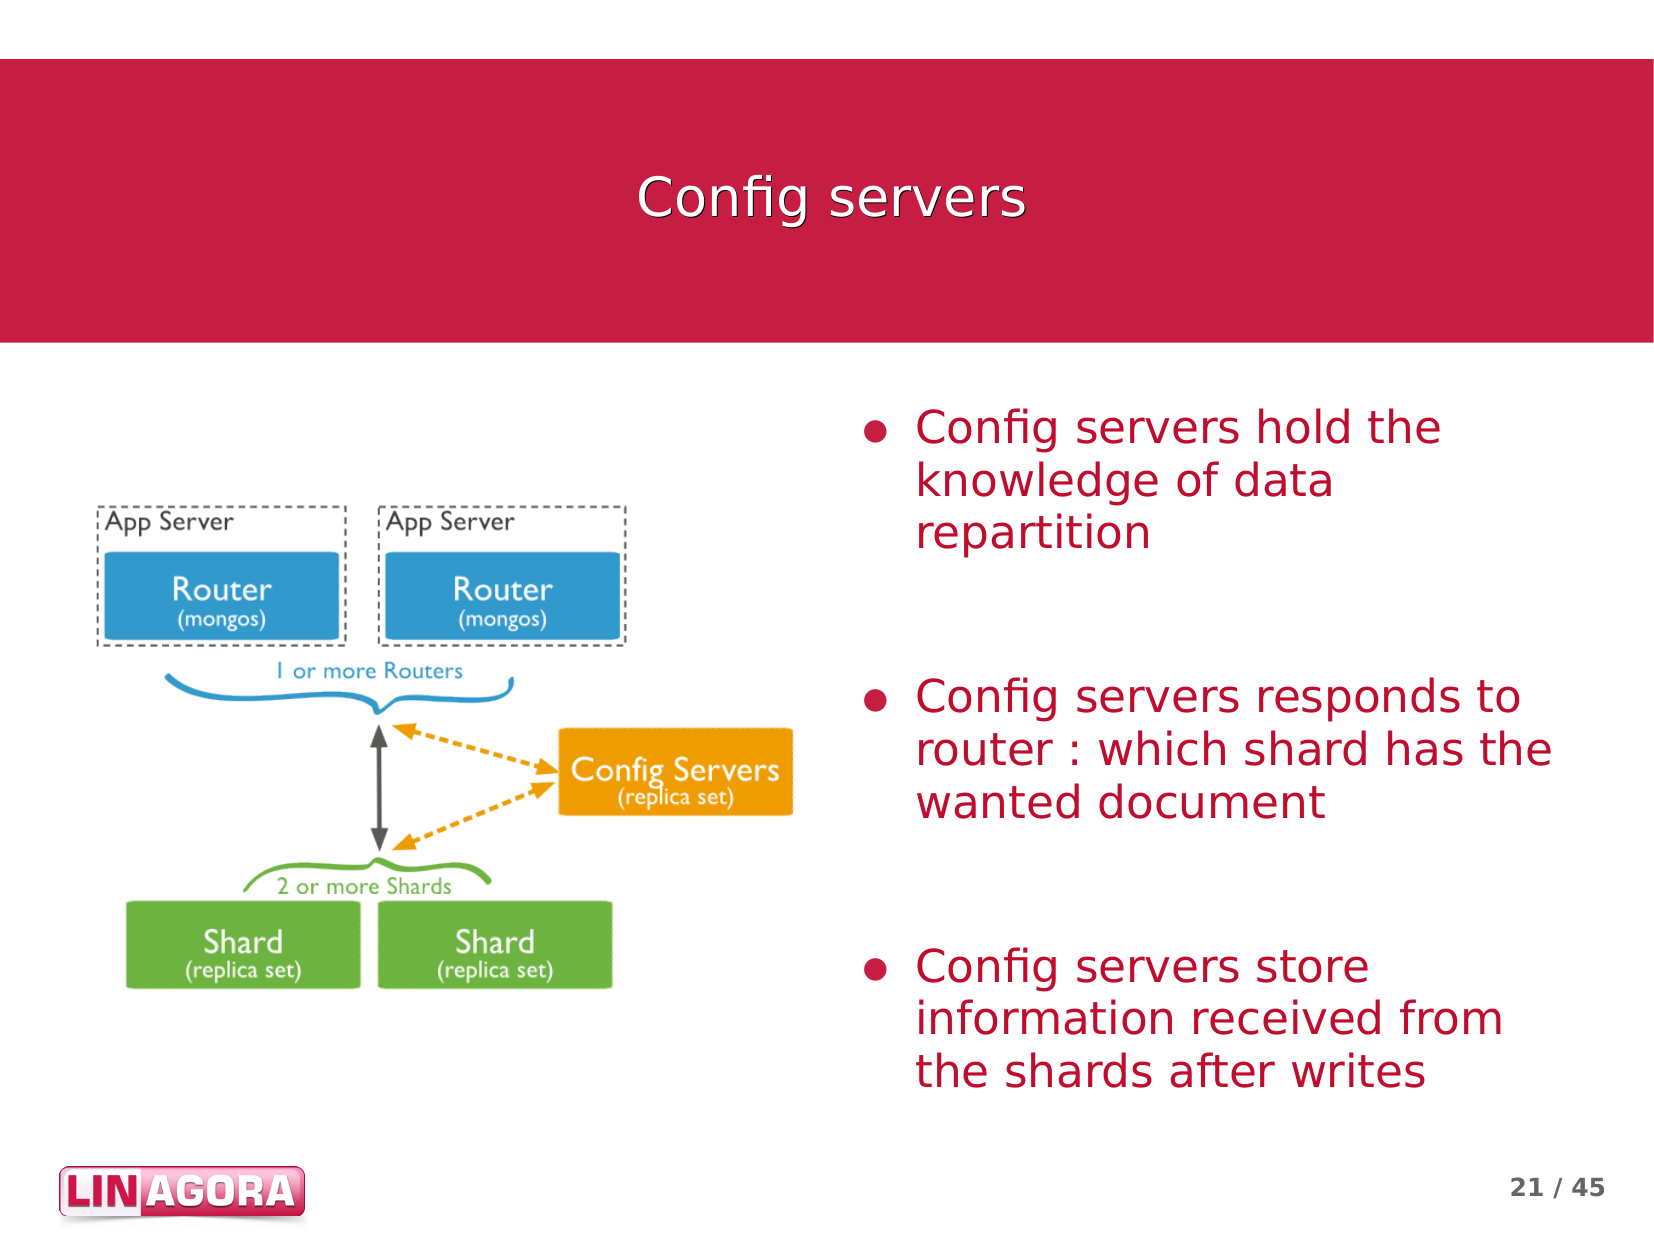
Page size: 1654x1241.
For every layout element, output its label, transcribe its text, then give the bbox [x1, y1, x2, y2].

title Config servers [35, 76, 1630, 319]
picture [82, 492, 809, 1008]
picture [59, 1166, 308, 1229]
list Config servers hold the knowledge of data repartition Config servers responds to router : which shard has the wanted document Config servers store information received from the shards after writes [845, 401, 1572, 1099]
